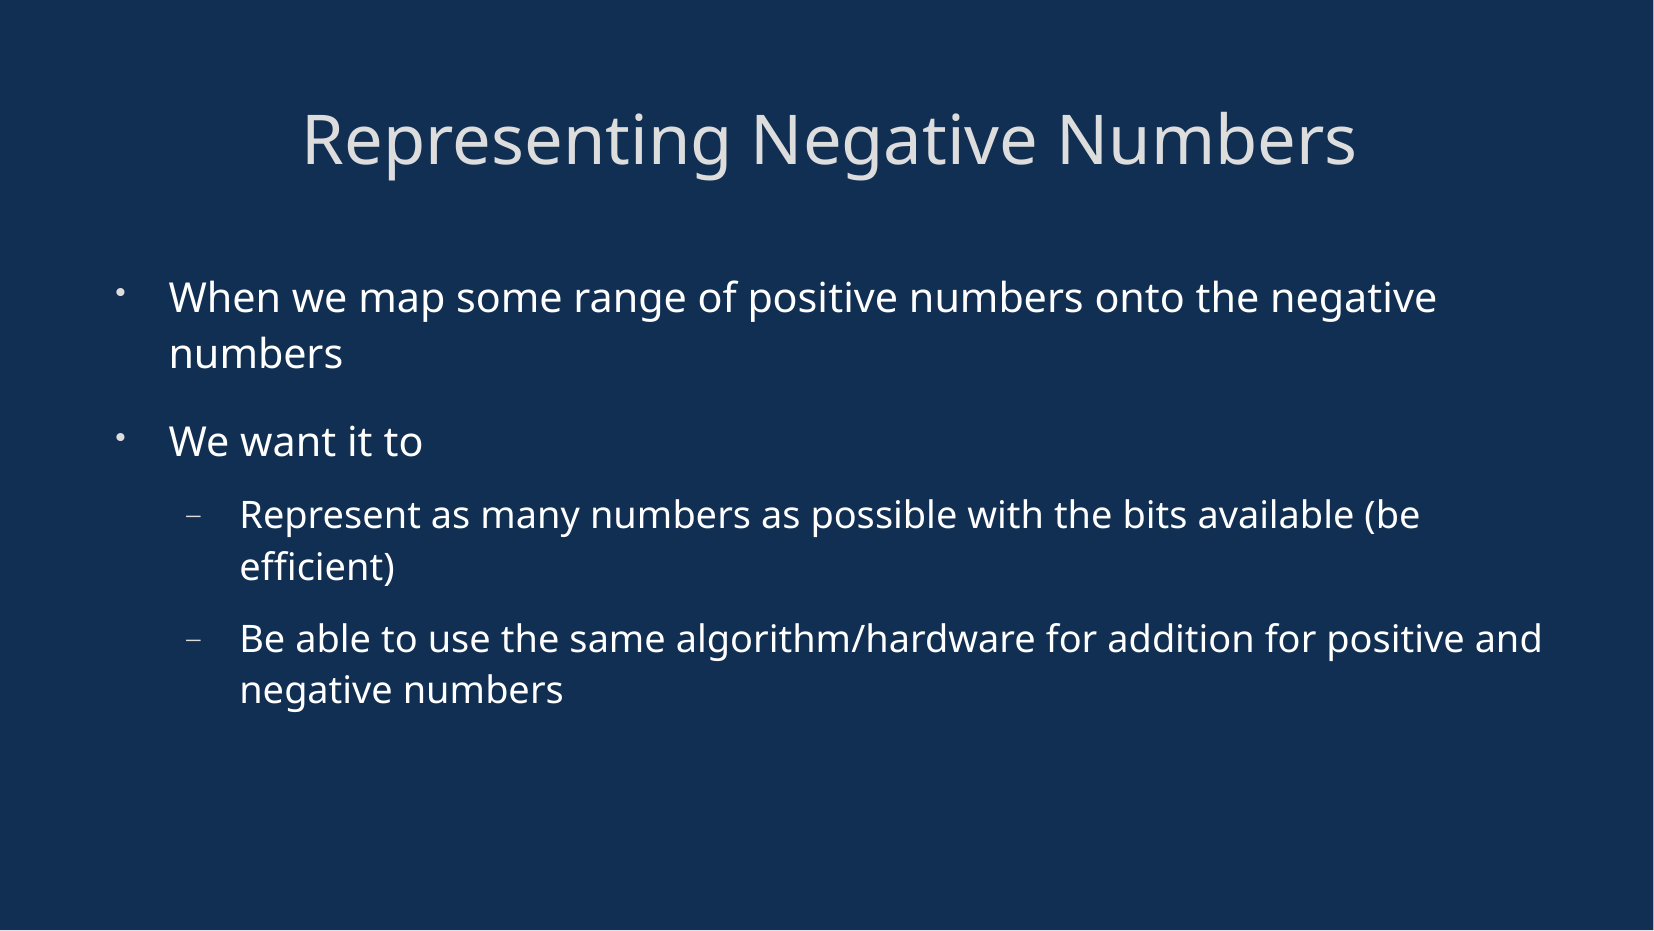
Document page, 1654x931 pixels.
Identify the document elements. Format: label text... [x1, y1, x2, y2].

title Representing Negative Numbers [97, 56, 1563, 220]
list When we map some range of positive numbers onto the negative numbers We want it to Represent as many numbers as possible with the bits available (be efficient) Be able to use the same algorithm/hardware for addition for positive and negative numbers [97, 268, 1563, 806]
